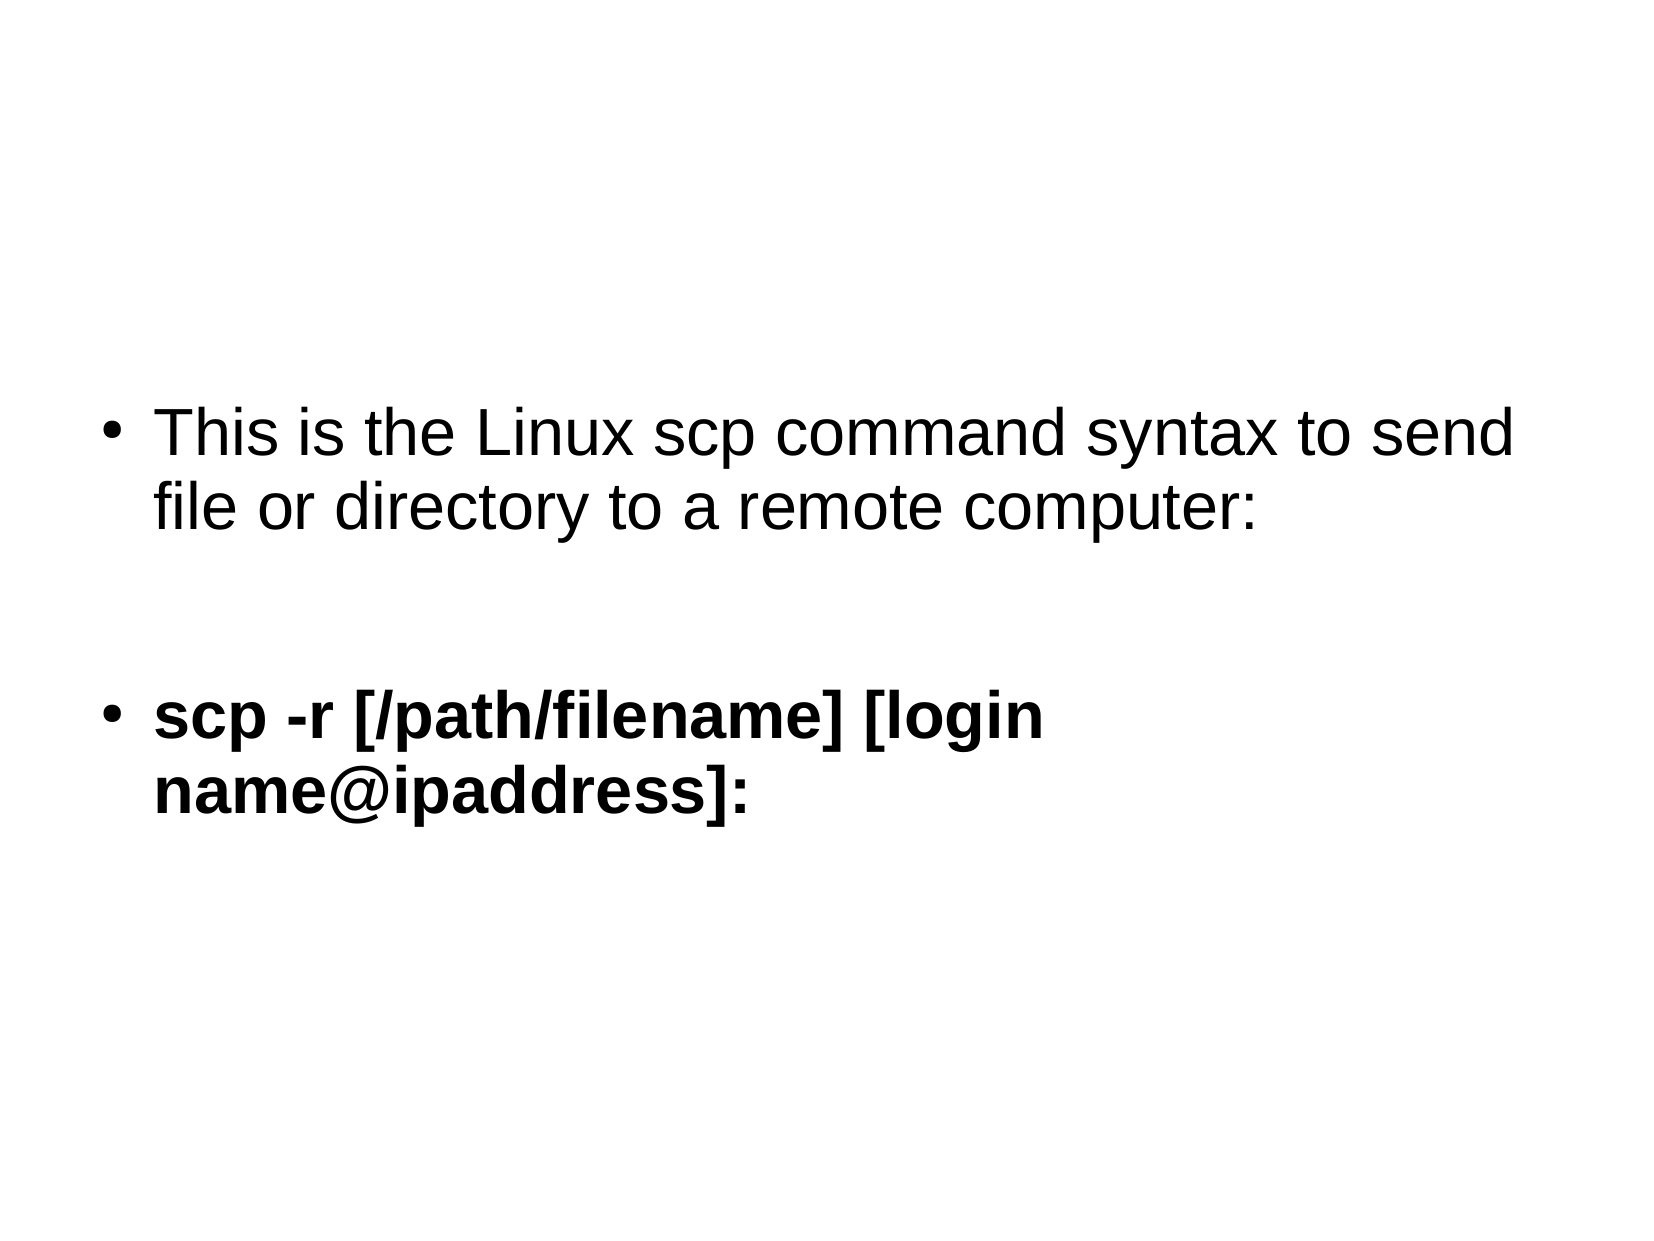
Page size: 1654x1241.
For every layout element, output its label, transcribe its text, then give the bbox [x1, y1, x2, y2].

list This is the Linux scp command syntax to send file or directory to a remote computer: scp -r [/path/filename] [login name@ipaddress]: [82, 290, 1571, 1010]
